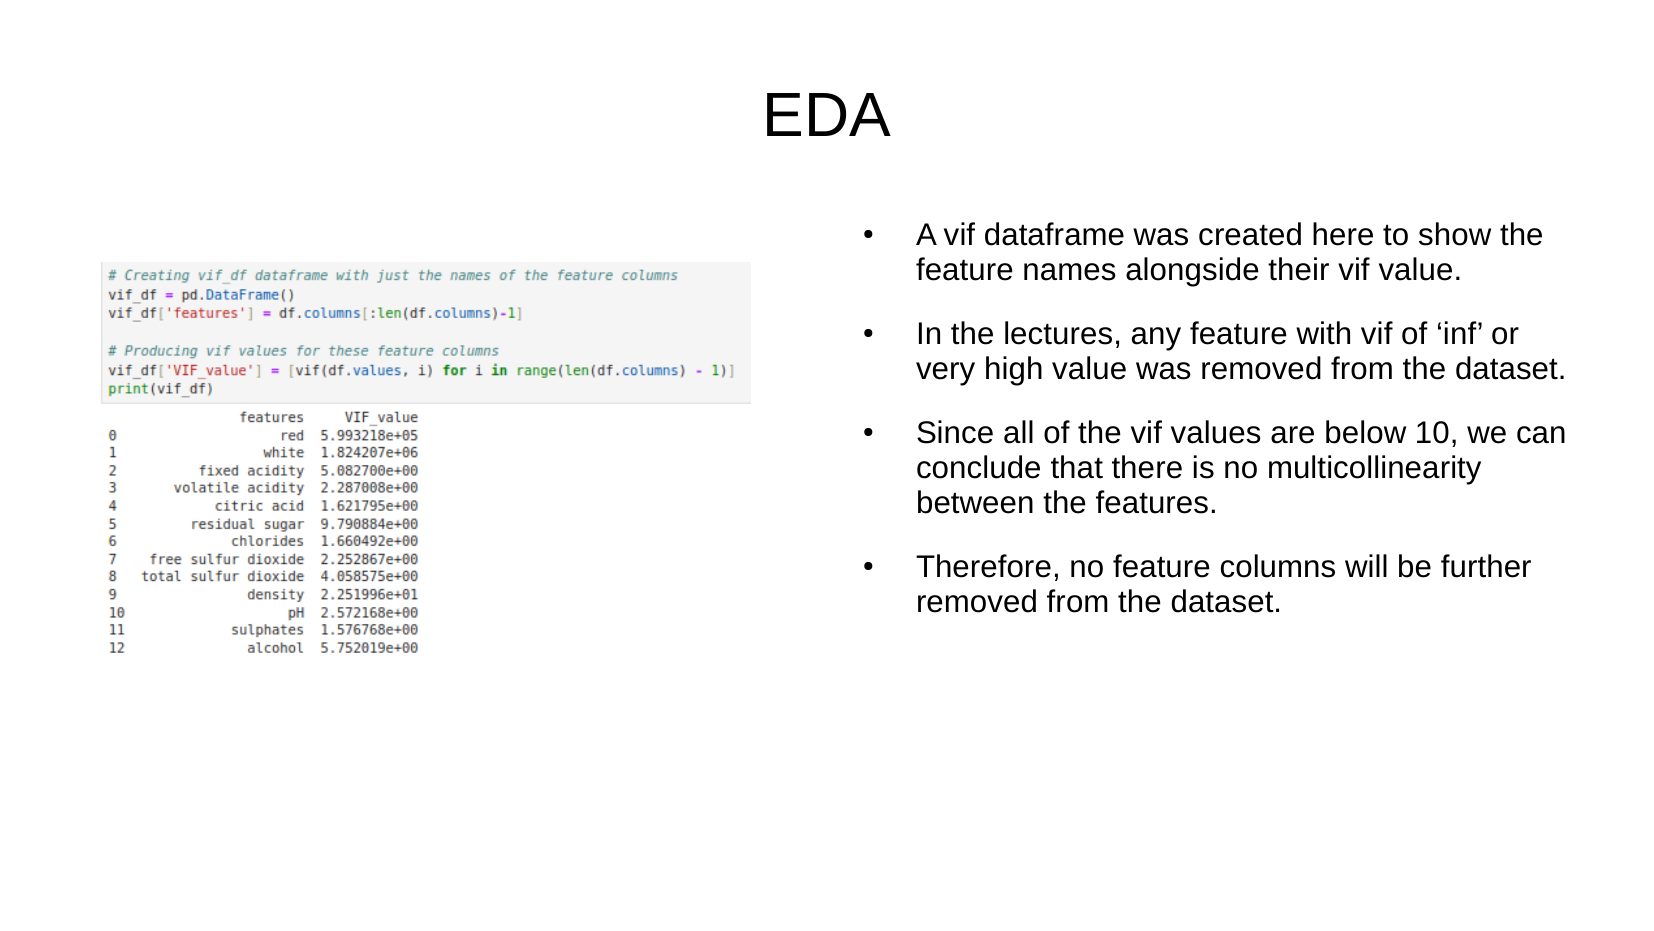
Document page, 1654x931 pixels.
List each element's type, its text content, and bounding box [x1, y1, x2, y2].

list A vif dataframe was created here to show the feature names alongside their vif value. In the lectures, any feature with vif of ‘inf’ or very high value was removed from the dataset. Since all of the vif values are below 10, we can conclude that there is no multicollinearity between the features. Therefore, no feature columns will be further removed from the dataset. [845, 217, 1572, 758]
picture [96, 262, 751, 679]
title EDA [82, 37, 1571, 193]
